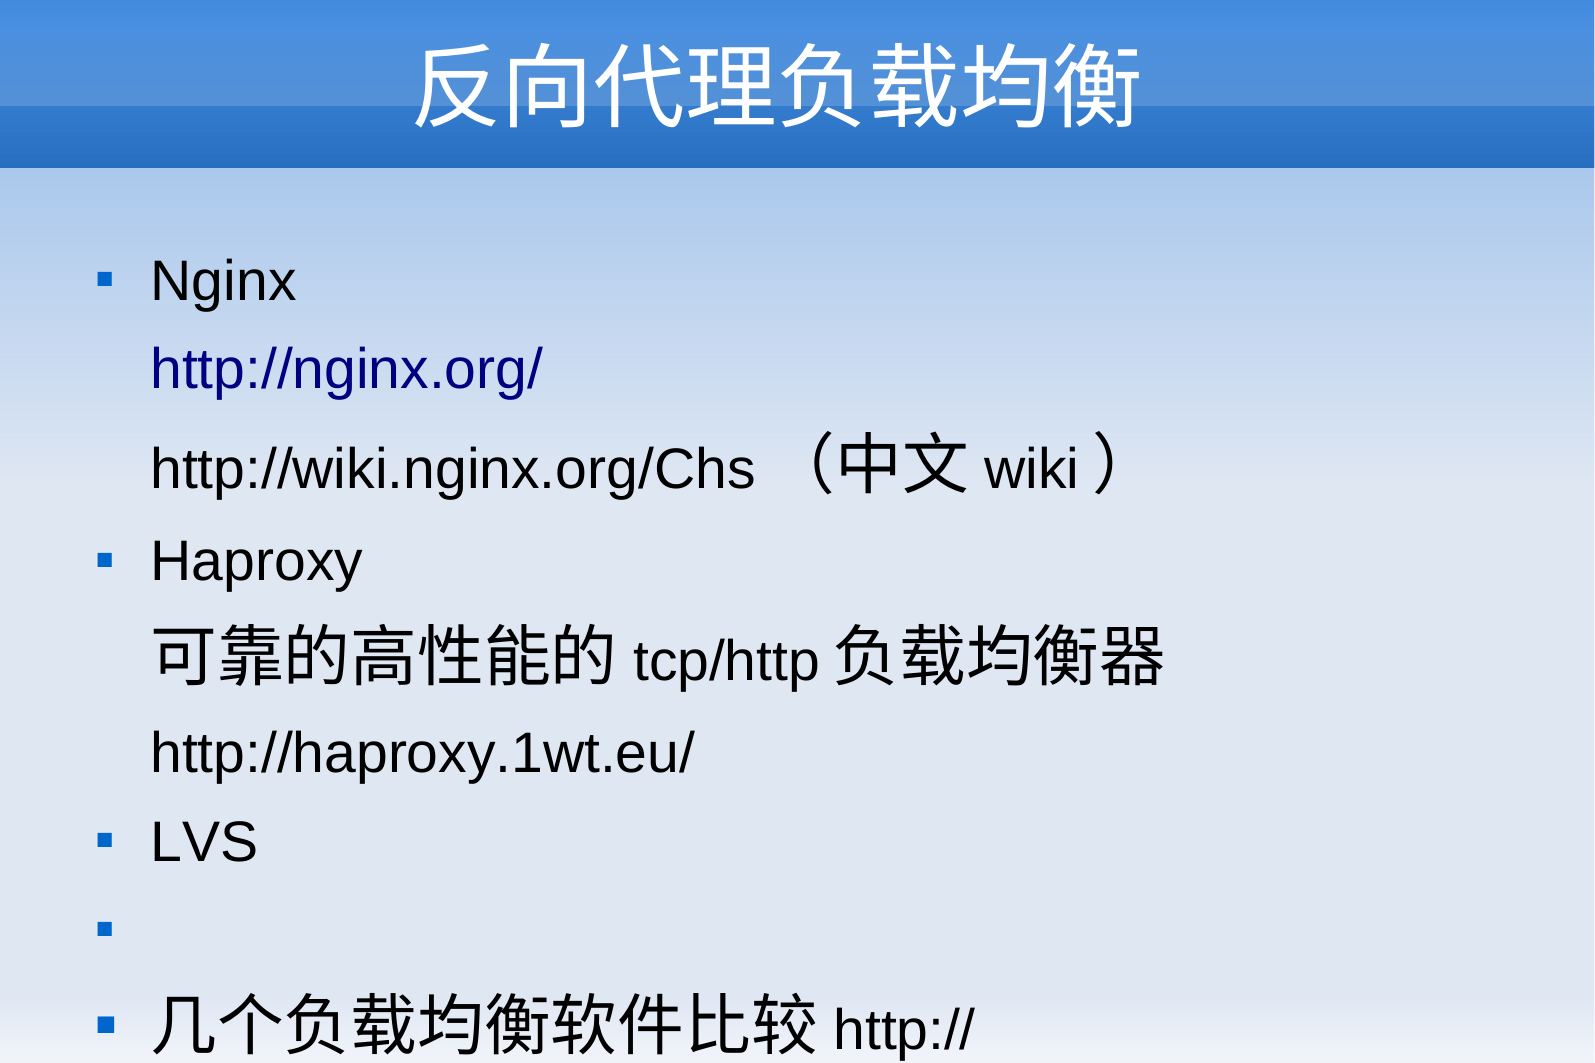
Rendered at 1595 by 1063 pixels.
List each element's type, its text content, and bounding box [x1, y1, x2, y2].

picture [0, 0, 1595, 1063]
list Nginx http://nginx.org/ http://wiki.nginx.org/Chs（中文wiki） Haproxy 可靠的高性能的tcp/http负载均衡器 http://haproxy.1wt.eu/ LVS 几个负载均衡软件比较http://xianjianyi.blog.51cto.com/837040/259792 [79, 248, 1515, 1063]
title 反向代理负载均衡 [74, 0, 1510, 178]
